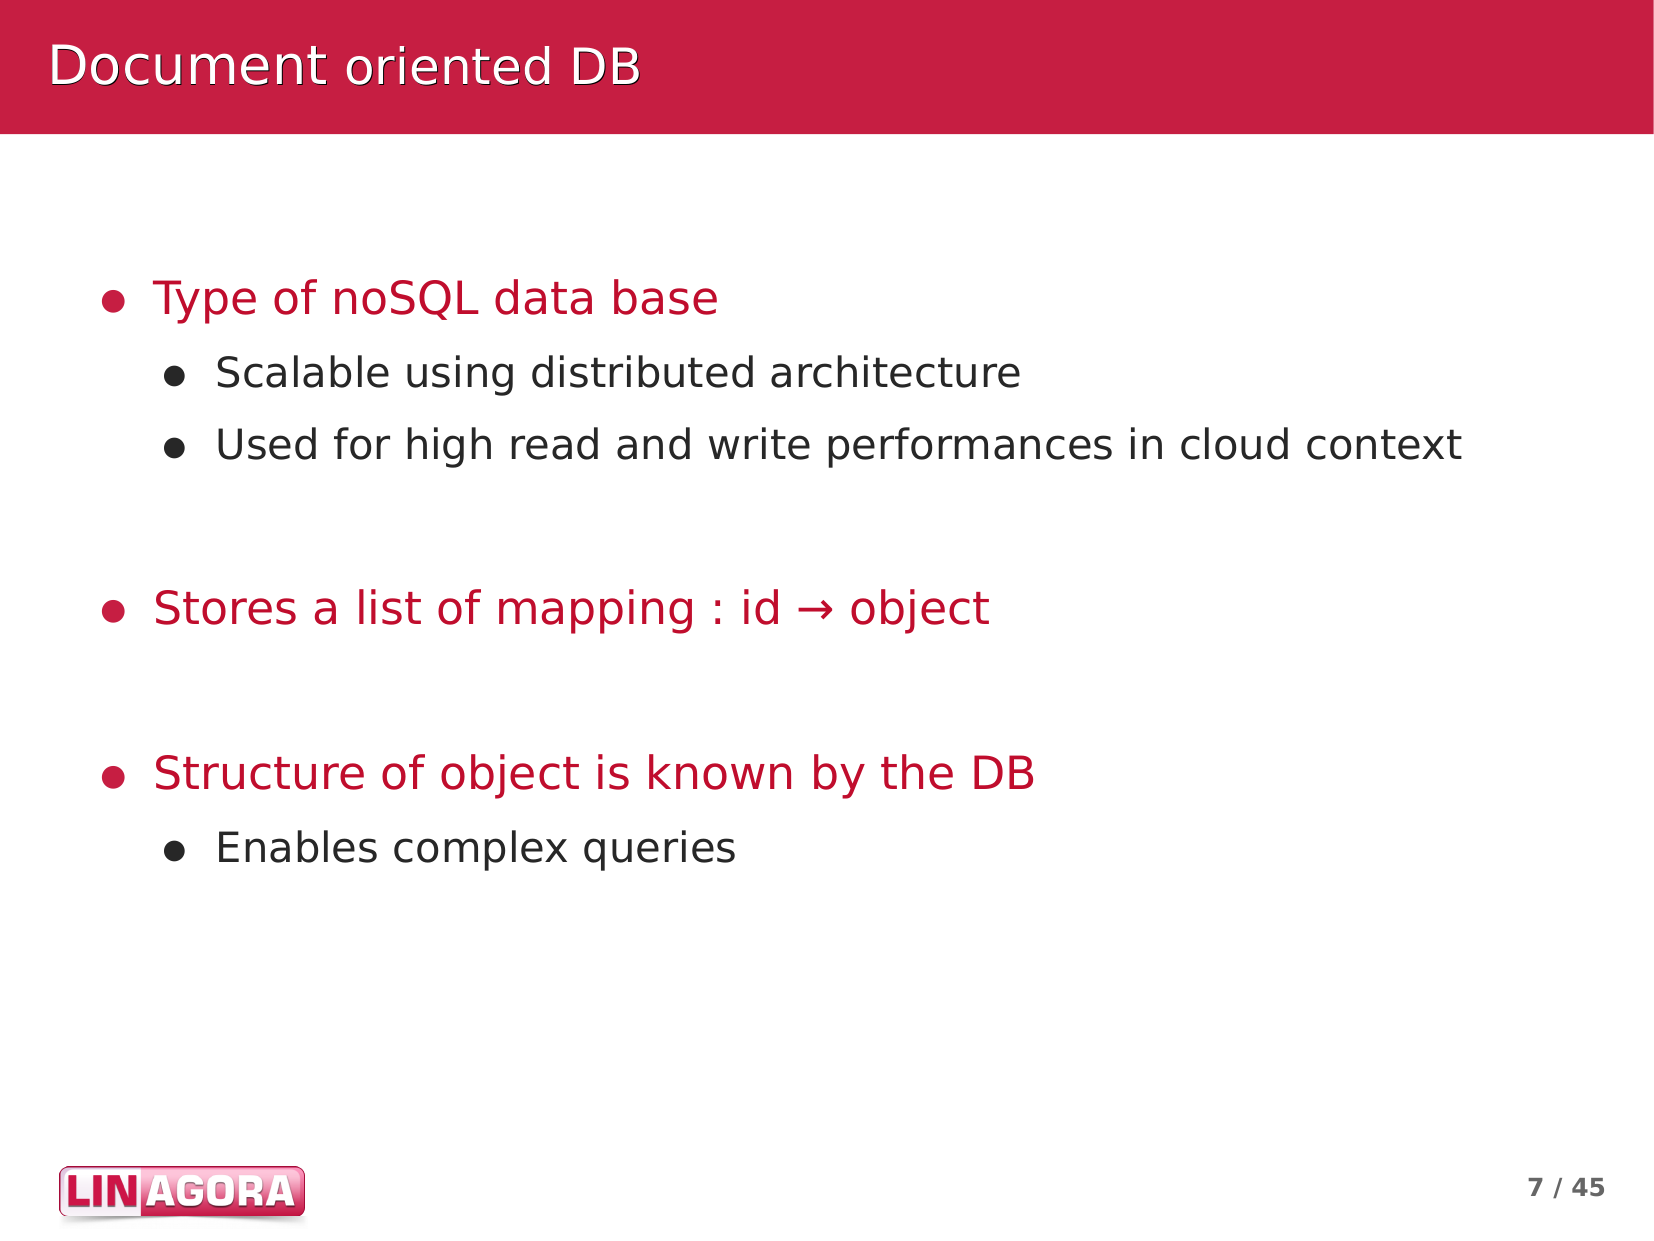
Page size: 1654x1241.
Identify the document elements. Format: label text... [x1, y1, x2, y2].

title Document oriented DB [47, 7, 1624, 126]
picture [59, 1166, 308, 1229]
list Type of noSQL data base Scalable using distributed architecture Used for high read and write performances in cloud context Stores a list of mapping : id → object Structure of object is known by the DB Enables complex queries [82, 188, 1571, 934]
